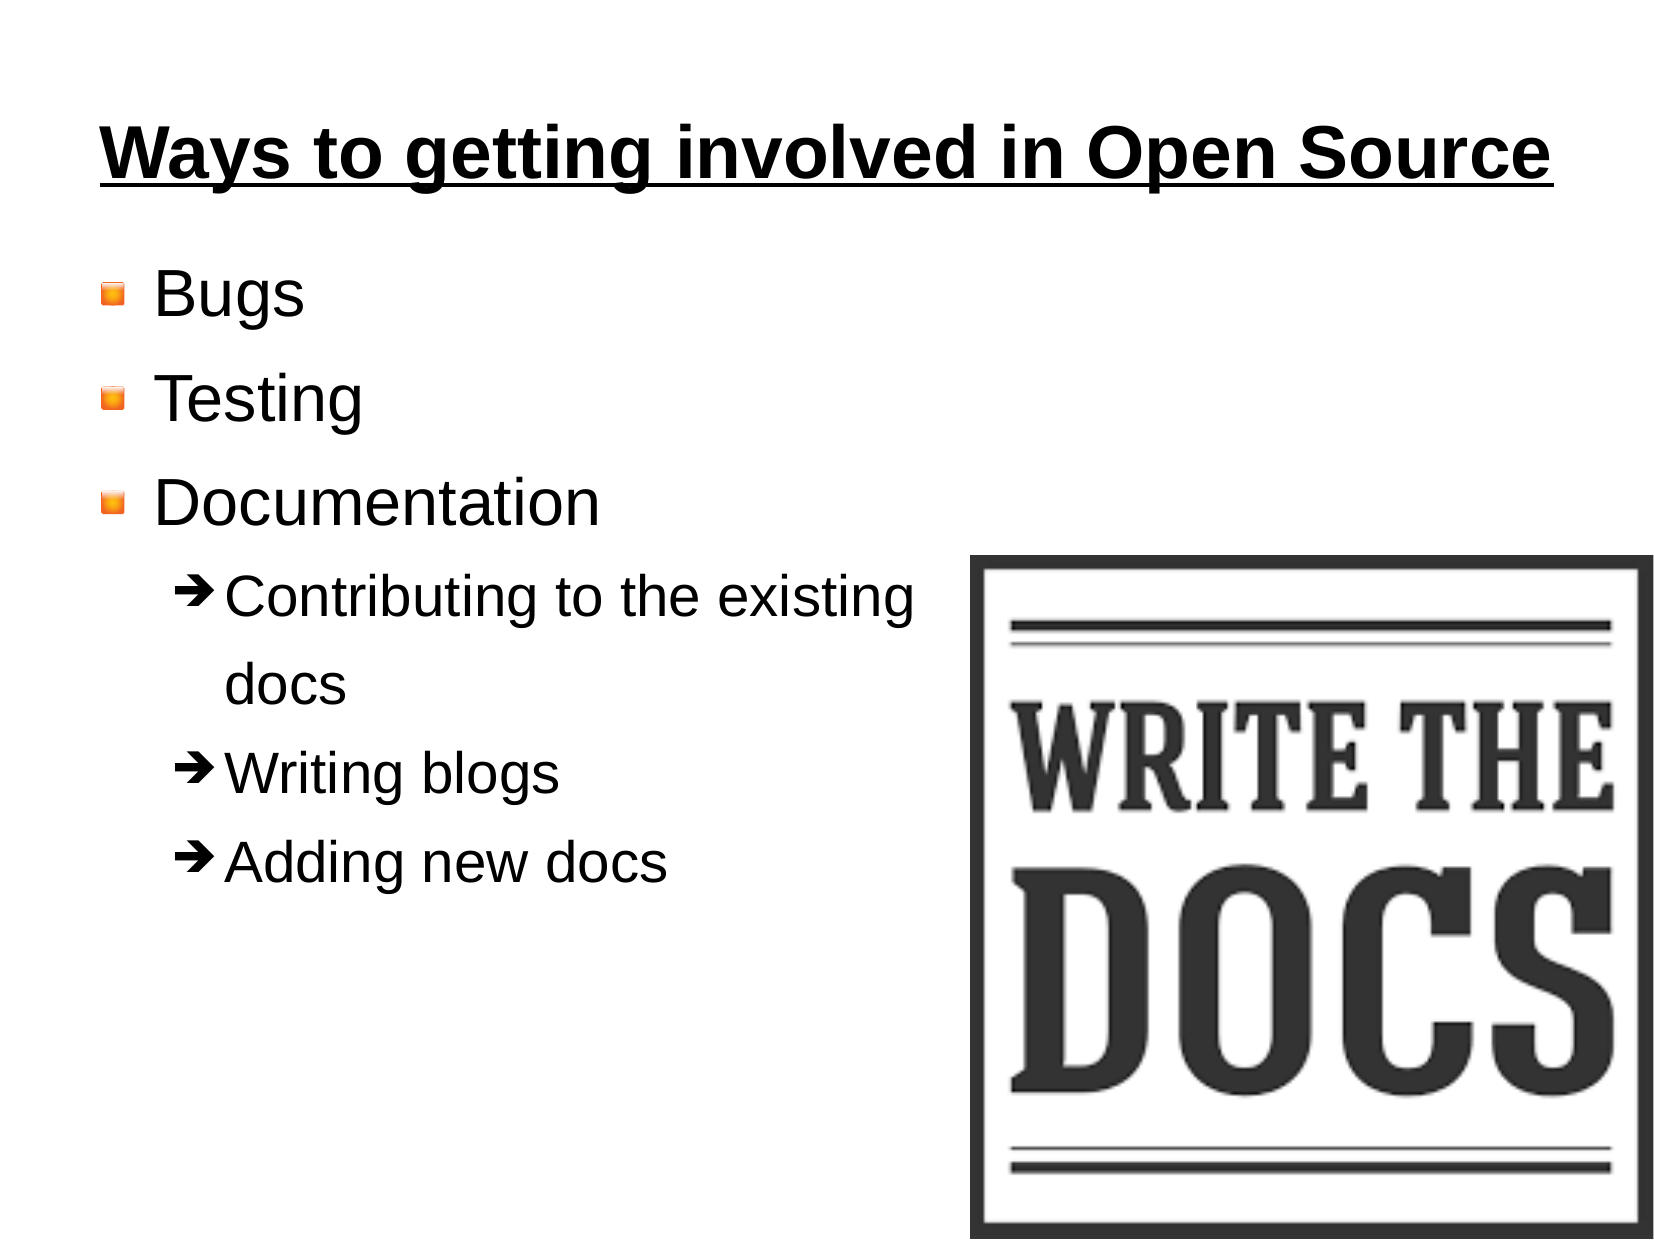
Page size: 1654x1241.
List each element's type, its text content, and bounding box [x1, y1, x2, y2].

picture [970, 555, 1654, 1239]
list Bugs Testing Documentation Contributing to the existing docs Writing blogs Adding new docs [82, 256, 1571, 1182]
title Ways to getting involved in Open Source [82, 49, 1571, 256]
